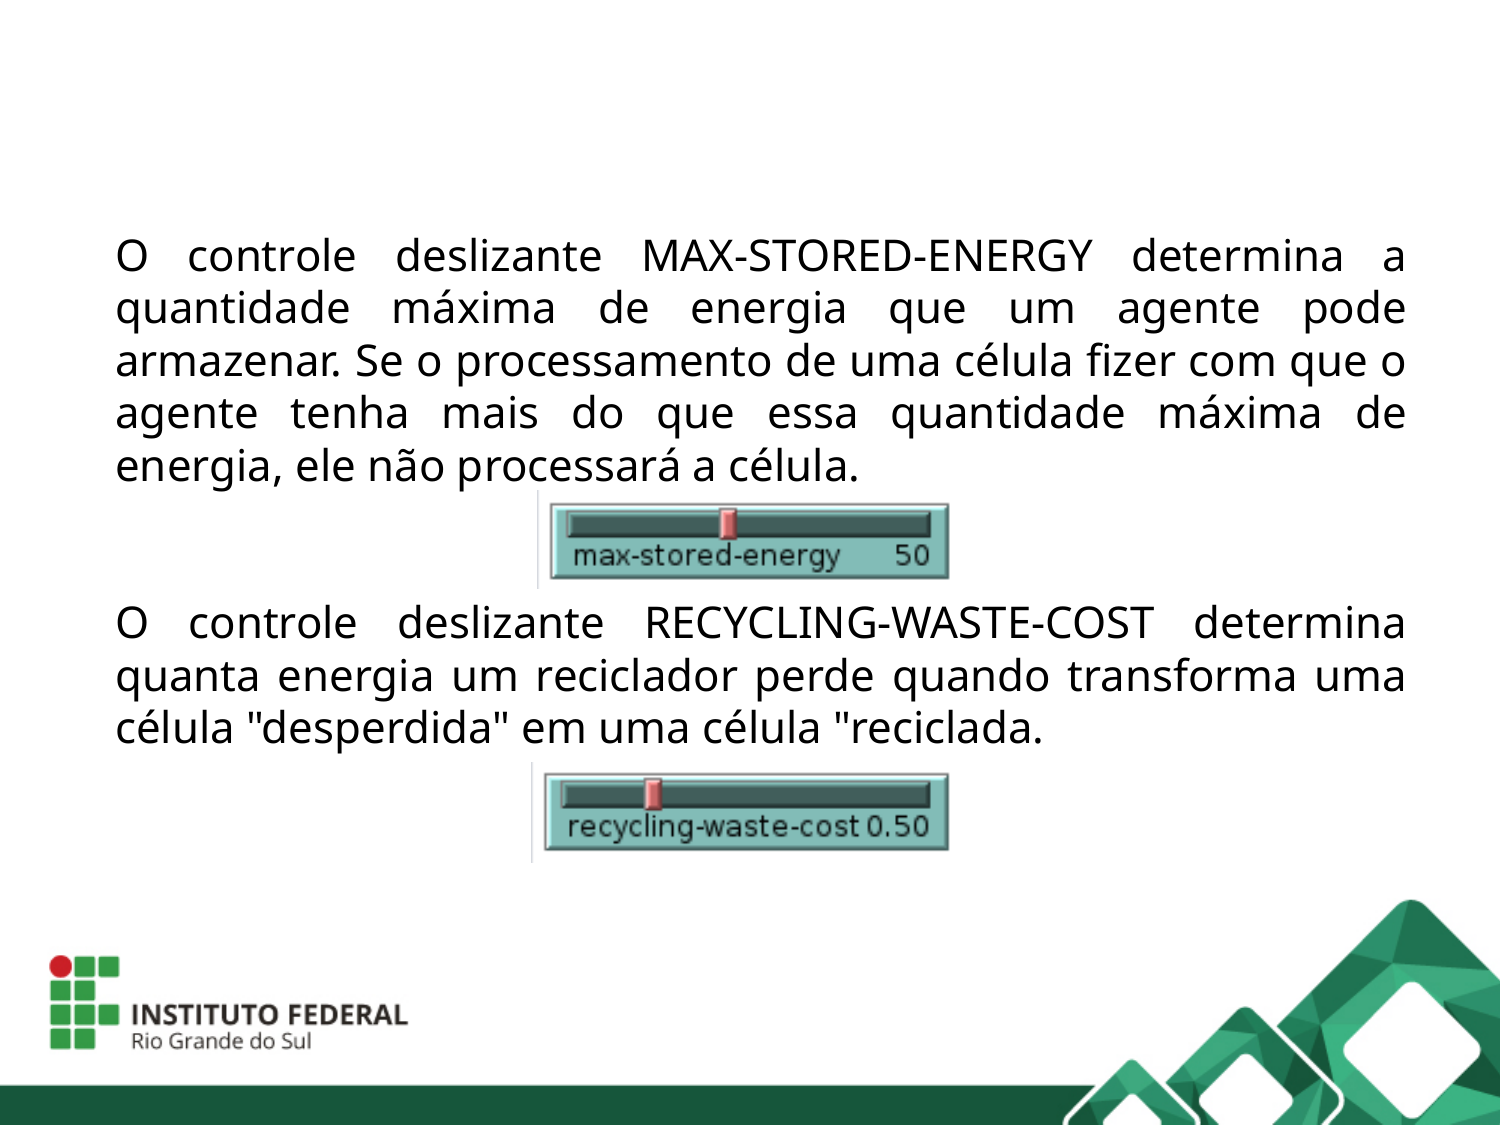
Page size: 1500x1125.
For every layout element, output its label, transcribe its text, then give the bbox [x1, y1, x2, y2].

picture [0, 0, 1500, 1125]
text_box O controle deslizante MAX-STORED-ENERGY determina a quantidade máxima de energia que um agente pode armazenar. Se o processamento de uma célula fizer com que o agente tenha mais do que essa quantidade máxima de energia, ele não processará a célula. O controle deslizante RECYCLING-WASTE-COST determina quanta energia um reciclador perde quando transforma uma célula "desperdida" em uma célula "reciclada. [100, 220, 1424, 813]
